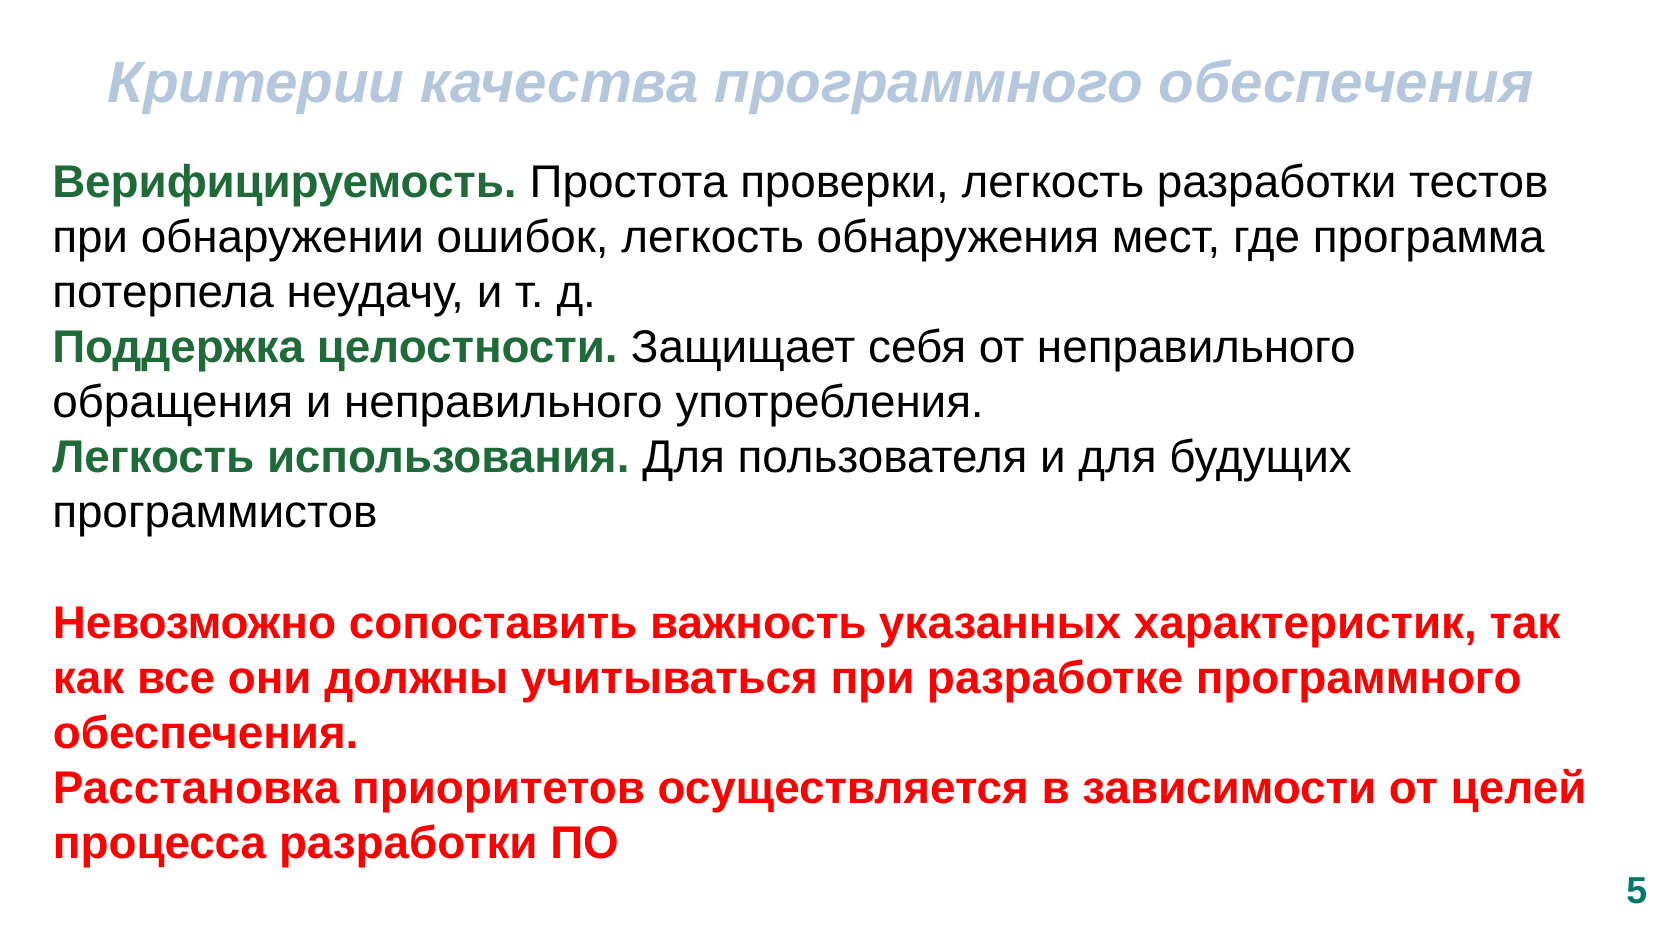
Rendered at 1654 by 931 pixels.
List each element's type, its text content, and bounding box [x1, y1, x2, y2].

text_box Критерии качества программного обеспечения [92, 36, 1550, 122]
text_box <номер> [1460, 862, 1652, 931]
text_box Невозможно сопоставить важность указанных характеристик, так как все они должны учитываться при разработке программного обеспечения. Расстановка приоритетов осуществляется в зависимости от целей процесса разработки ПО [38, 584, 1630, 876]
text_box Верифицируемость. Простота проверки, легкость разработки тестов при обнаружении ошибок, легкость обнаружения мест, где программа потерпела неудачу, и т. д. Поддержка целостности. Защищает себя от неправильного обращения и неправильного употребления. Легкость использования. Для пользователя и для будущих программистов [37, 144, 1613, 545]
